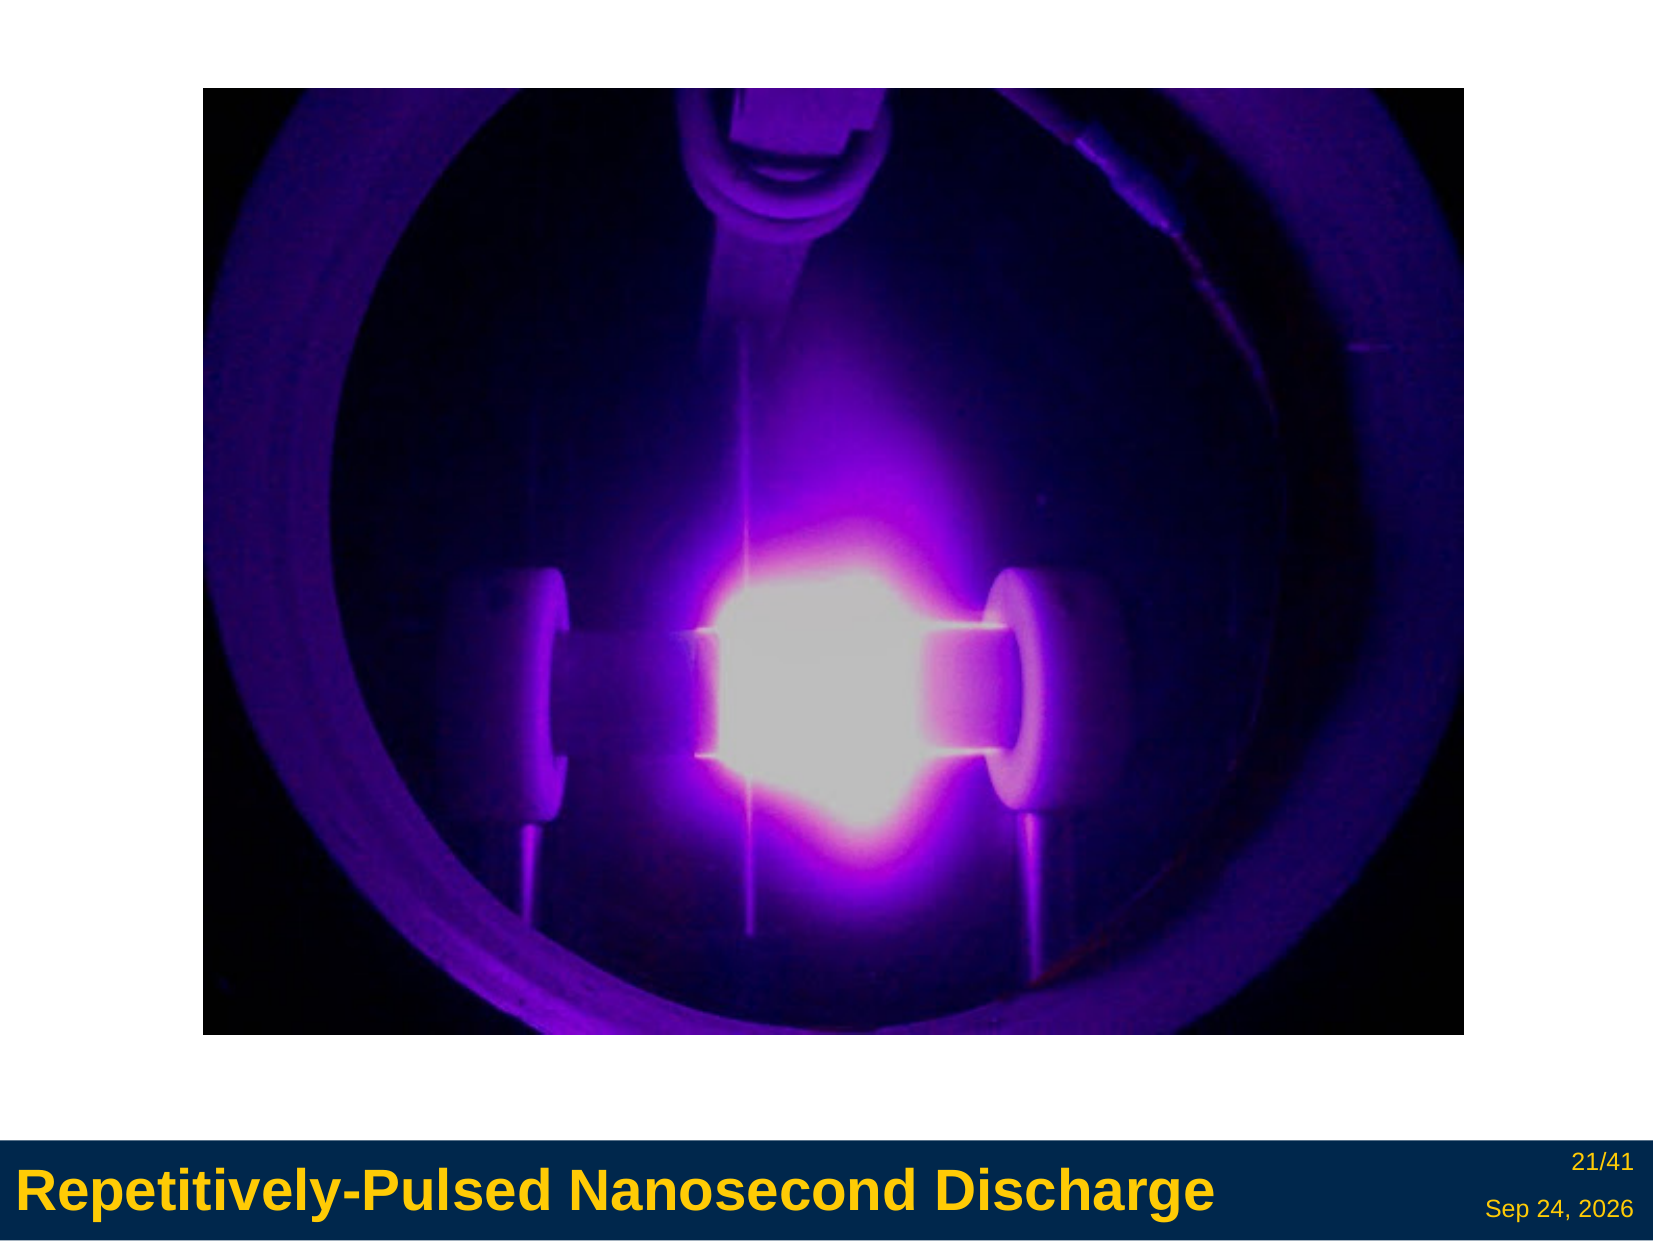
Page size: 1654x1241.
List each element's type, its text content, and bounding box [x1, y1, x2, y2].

picture [203, 88, 1464, 1035]
title Repetitively-Pulsed Nanosecond Discharge [14, 1140, 1380, 1241]
